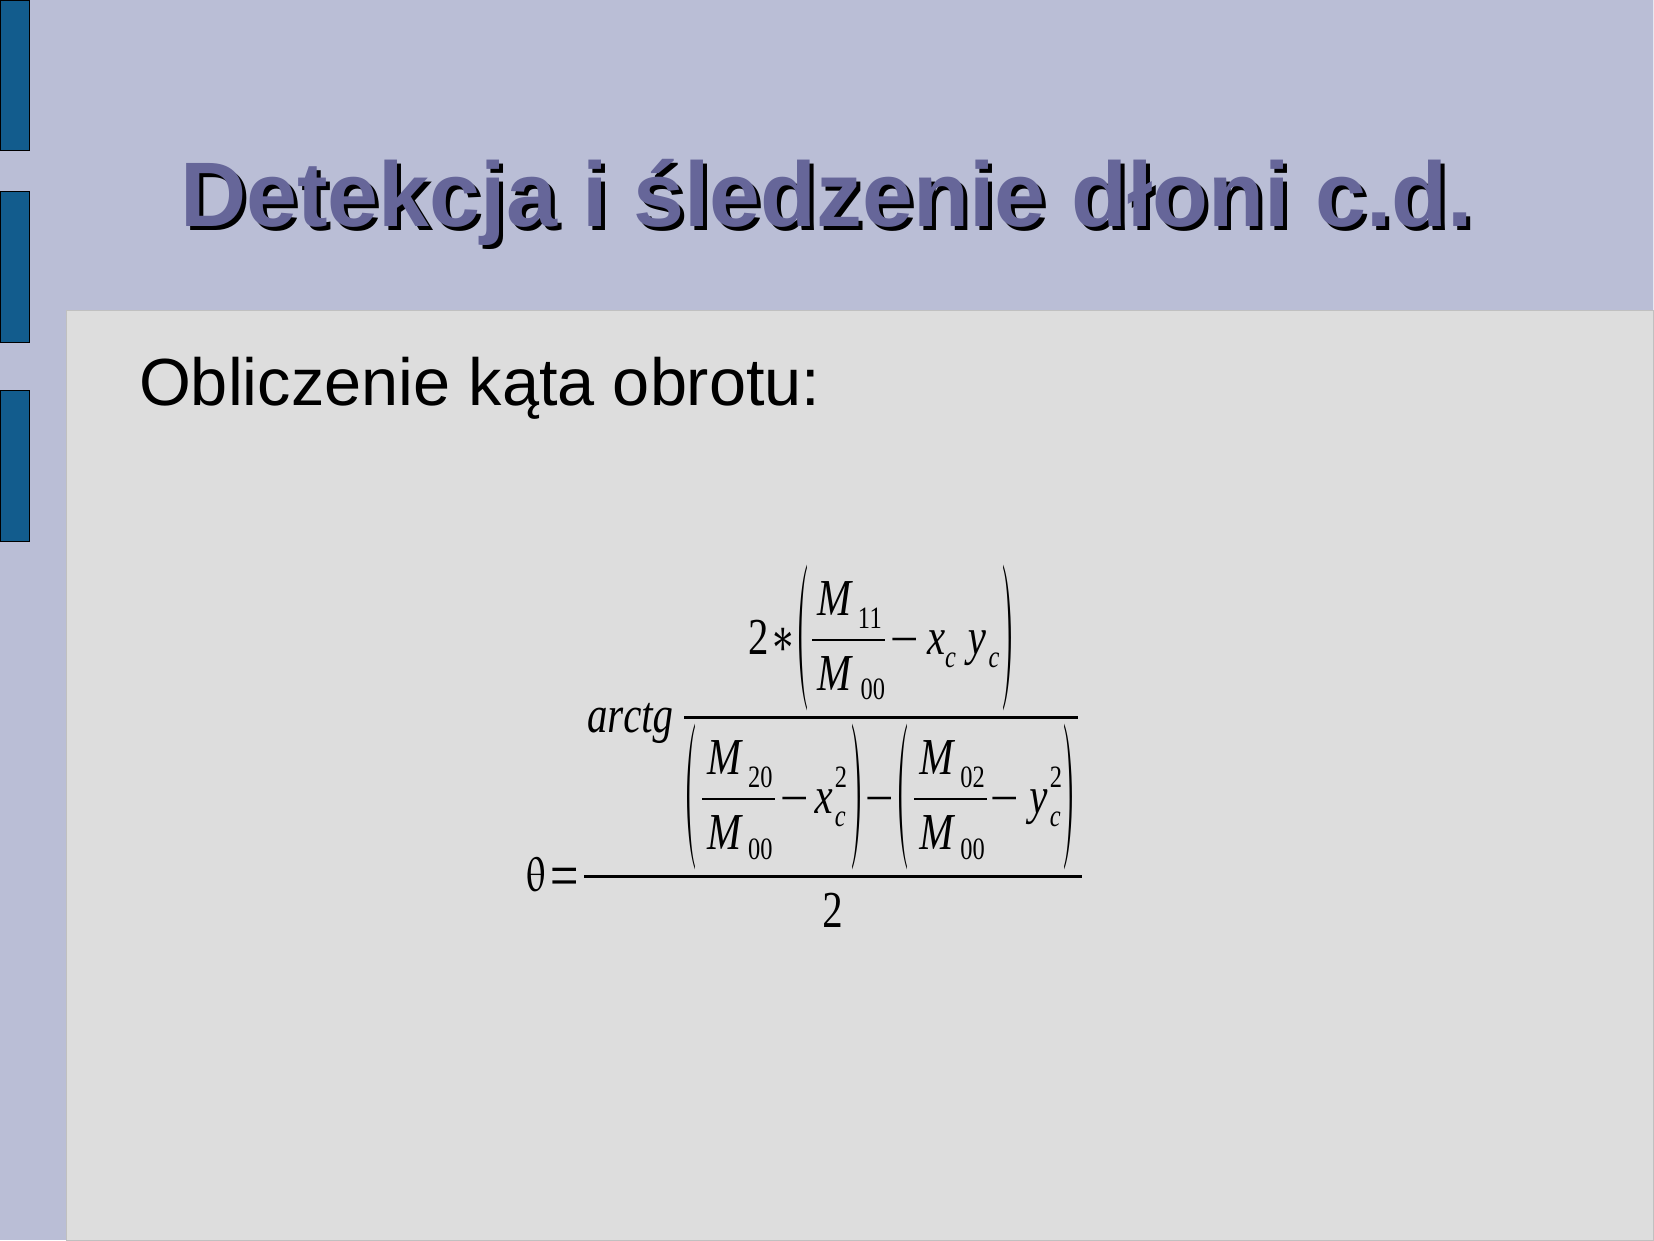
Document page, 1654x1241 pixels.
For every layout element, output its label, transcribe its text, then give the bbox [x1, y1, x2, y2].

title Detekcja i śledzenie dłoni c.d. [121, 98, 1534, 291]
list Obliczenie kąta obrotu: [121, 344, 1534, 434]
chart [515, 563, 1094, 940]
